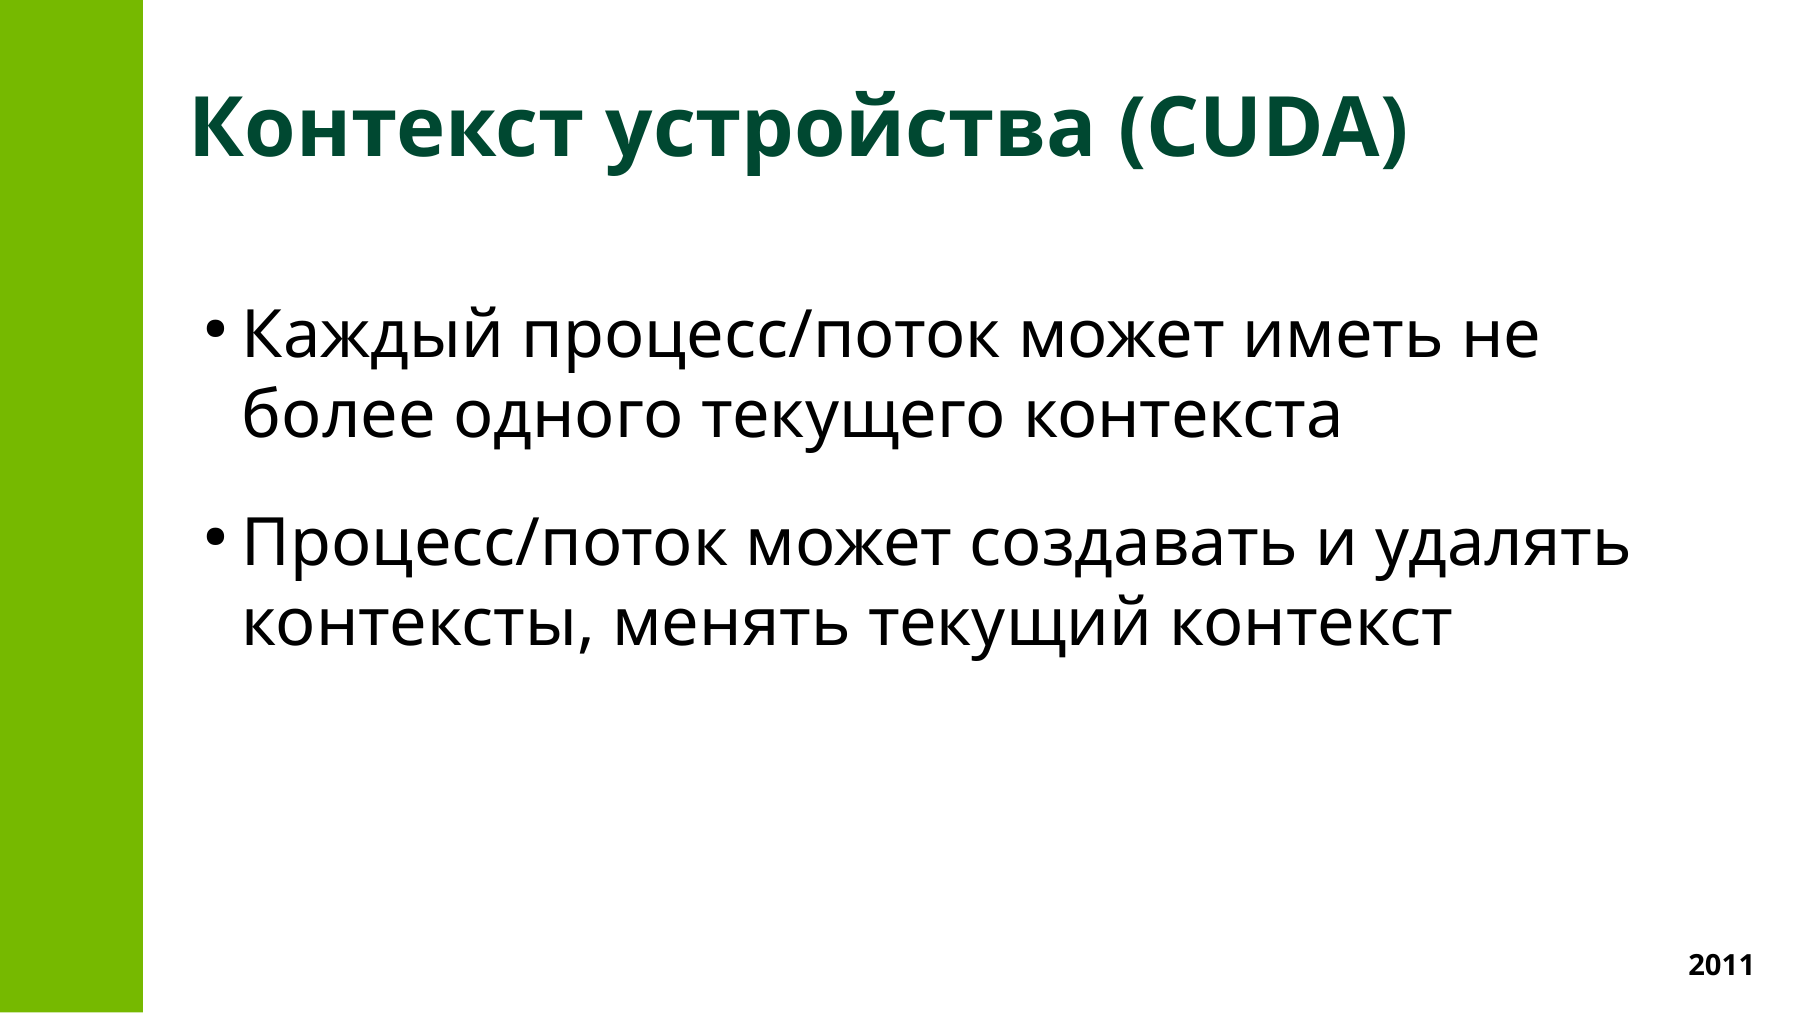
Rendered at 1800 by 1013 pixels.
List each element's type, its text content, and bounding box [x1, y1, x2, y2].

list Каждый процесс/поток может иметь не более одного текущего контекста Процесс/поток может создавать и удалять контексты, менять текущий контекст [188, 283, 1763, 953]
title Контекст устройства (CUDA) [188, 40, 1733, 211]
